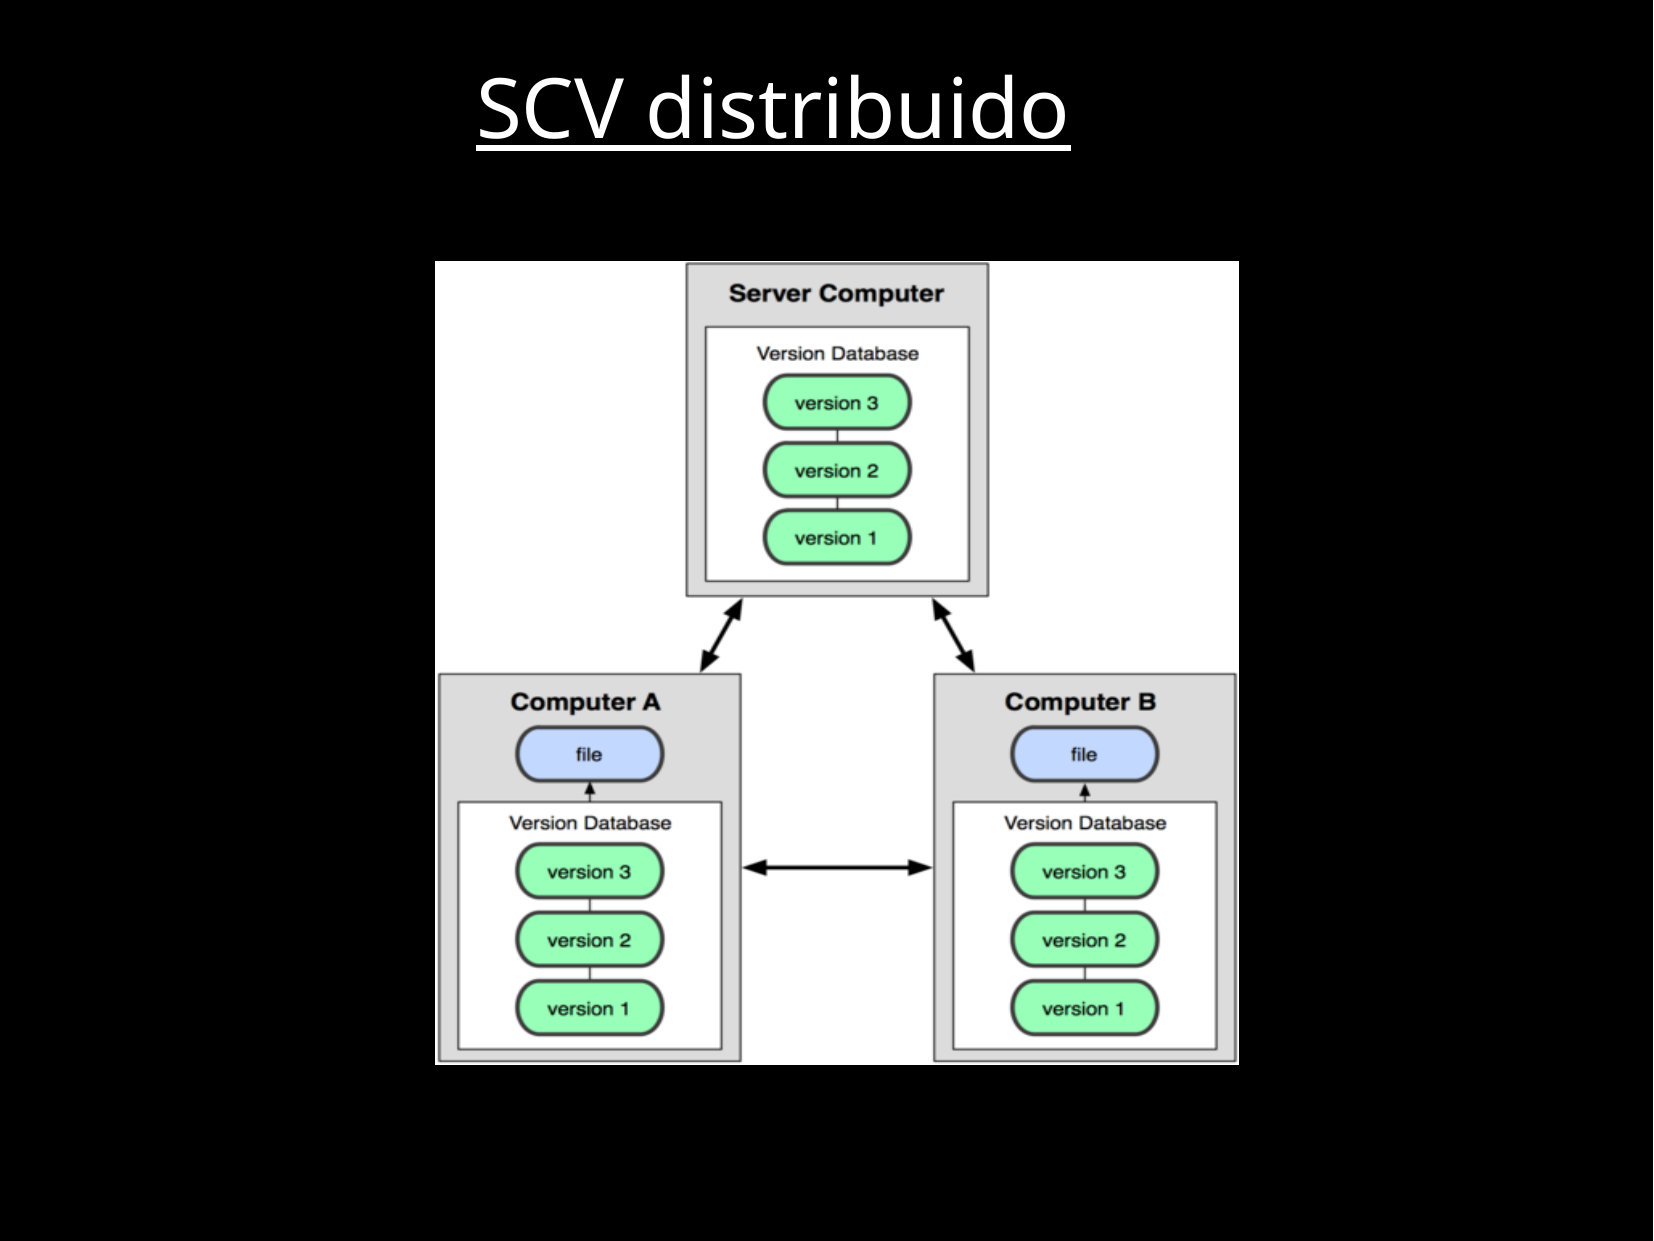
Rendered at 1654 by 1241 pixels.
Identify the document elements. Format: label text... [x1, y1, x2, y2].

picture [435, 261, 1239, 1066]
text_box SCV distribuido [425, 42, 1625, 165]
